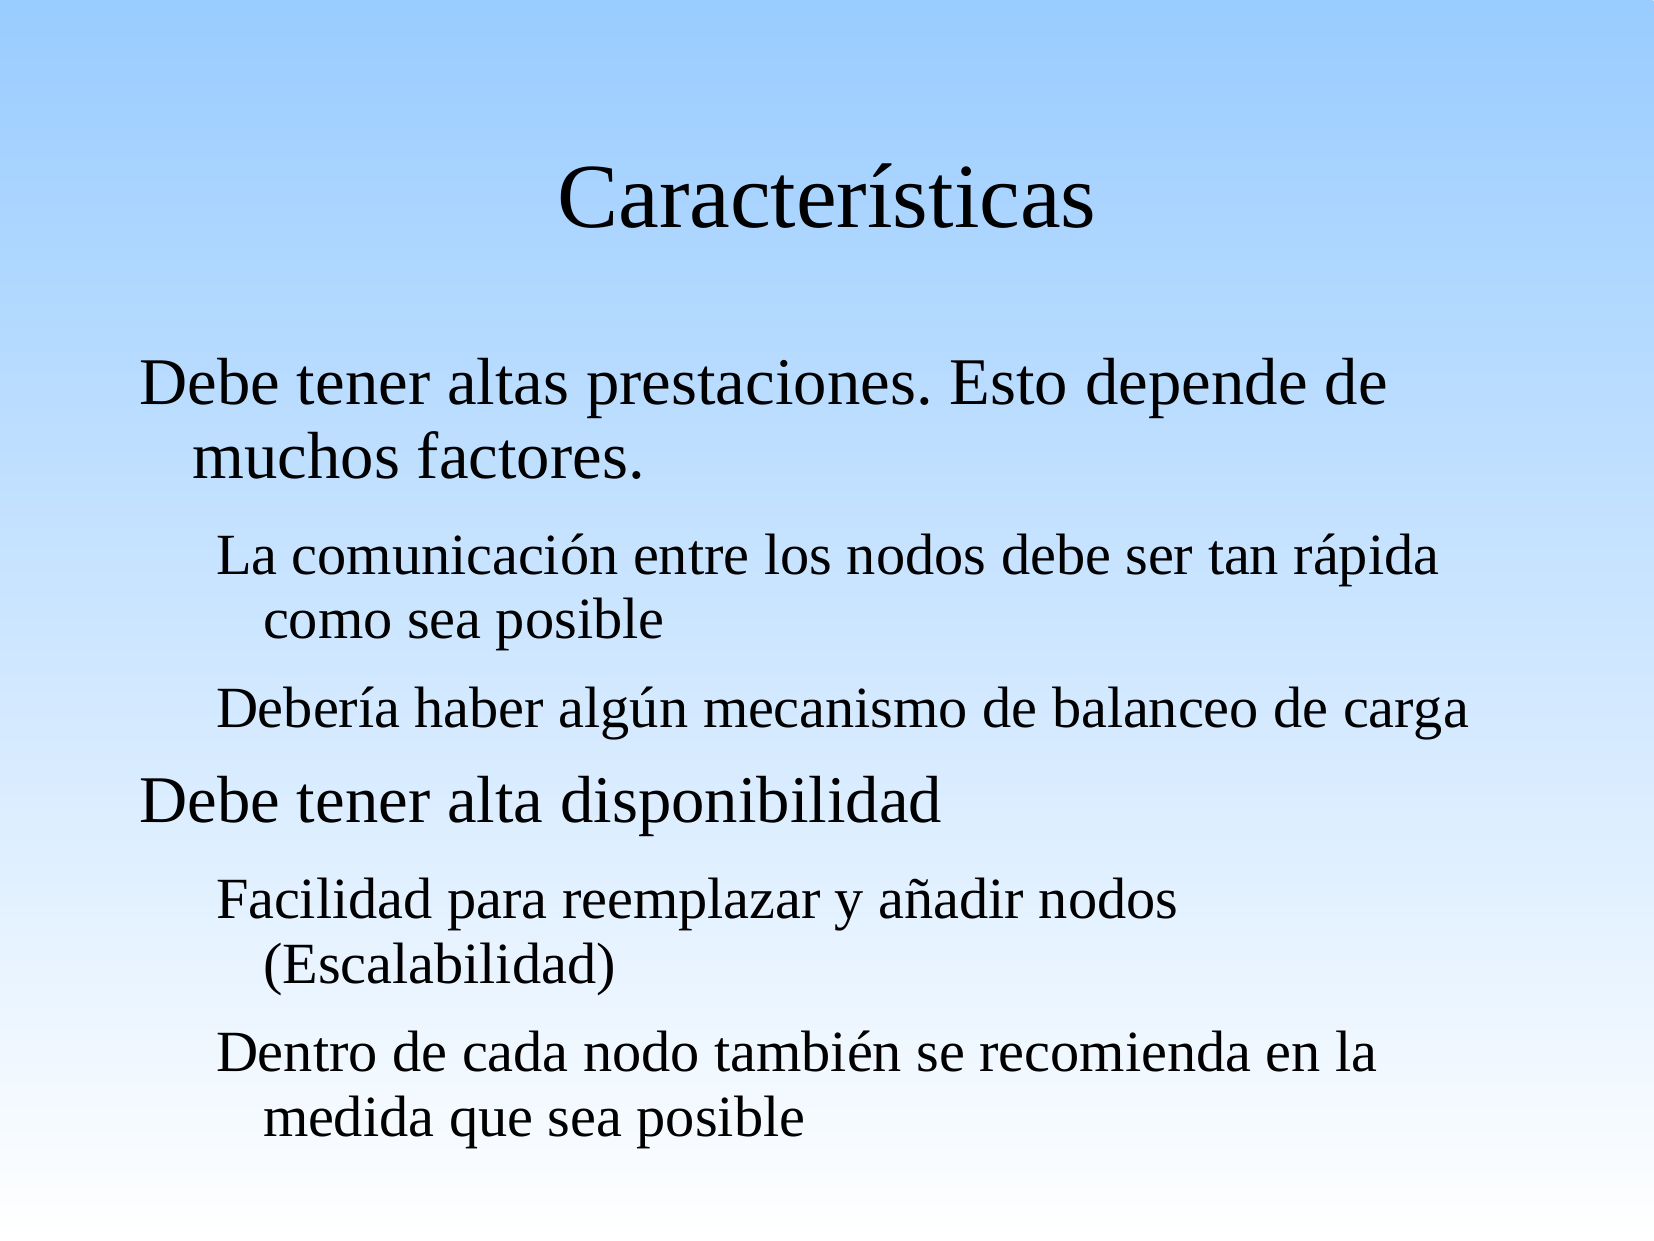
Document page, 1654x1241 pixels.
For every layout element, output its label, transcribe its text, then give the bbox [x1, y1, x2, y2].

list Debe tener altas prestaciones. Esto depende de muchos factores. La comunicación entre los nodos debe ser tan rápida como sea posible Debería haber algún mecanismo de balanceo de carga Debe tener alta disponibilidad Facilidad para reemplazar y añadir nodos (Escalabilidad) Dentro de cada nodo también se recomienda en la medida que sea posible [121, 344, 1534, 1241]
title Características [121, 102, 1534, 291]
